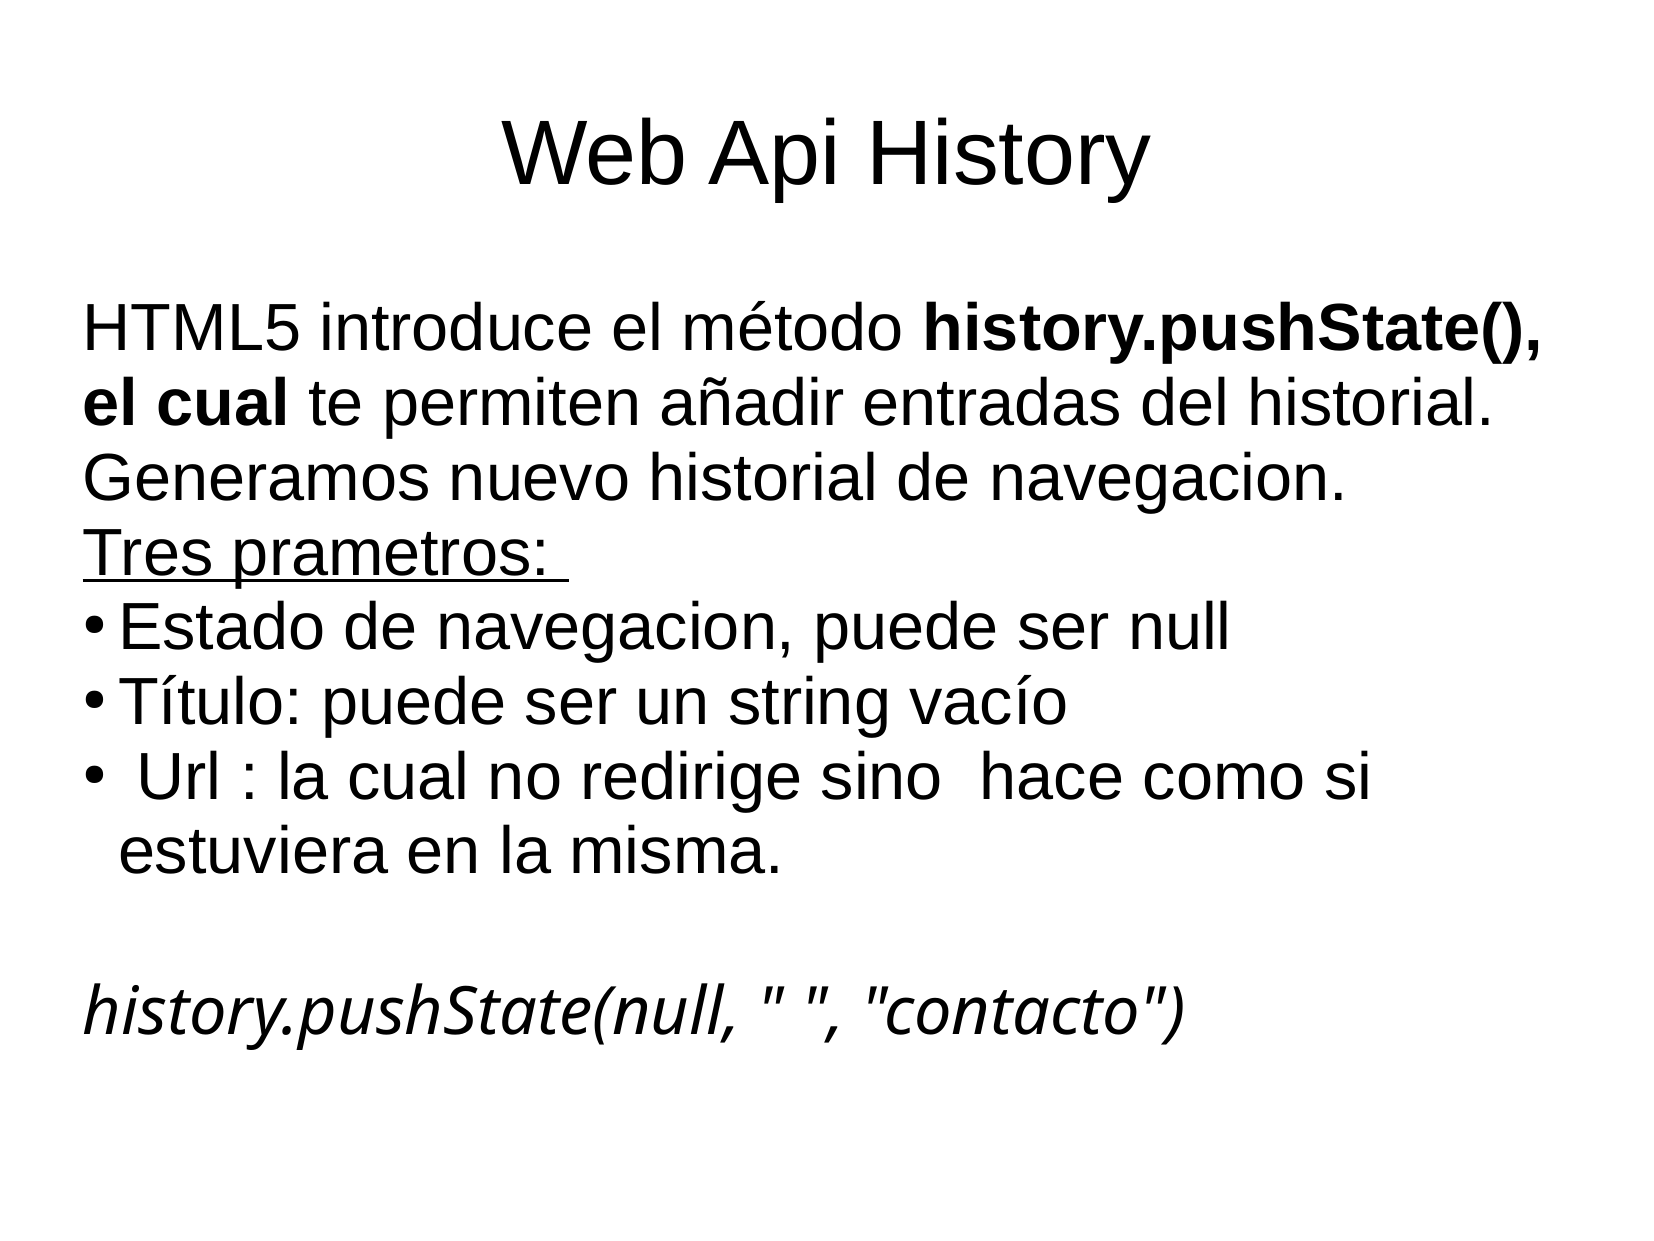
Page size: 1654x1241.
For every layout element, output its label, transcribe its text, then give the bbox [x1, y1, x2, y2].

title Web Api History [82, 49, 1571, 257]
subtitle HTML5 introduce el método history.pushState(), el cual te permiten añadir entradas del historial. Generamos nuevo historial de navegacion. Tres prametros: Estado de navegacion, puede ser null Título: puede ser un string vacío Url : la cual no redirige sino hace como si estuviera en la misma. history.pushState(null, " ", "contacto") [82, 290, 1571, 1127]
